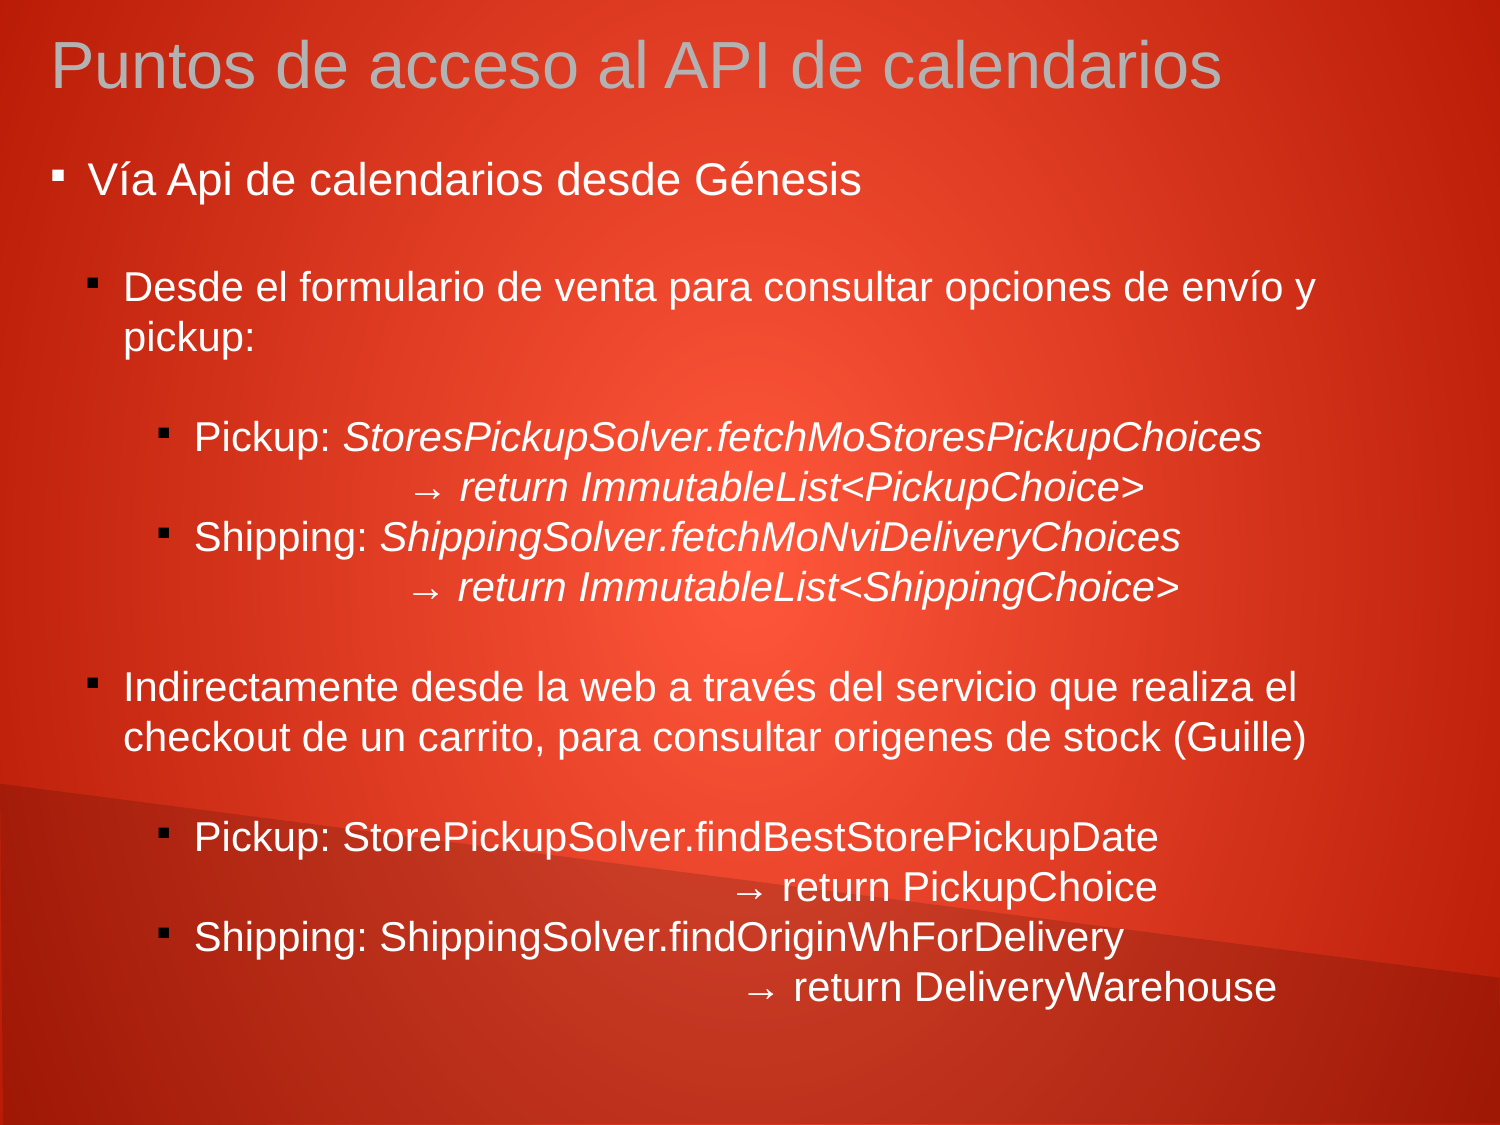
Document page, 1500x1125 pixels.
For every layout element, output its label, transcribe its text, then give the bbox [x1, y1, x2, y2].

text_box Vía Api de calendarios desde Génesis Desde el formulario de venta para consultar opciones de envío y pickup: Pickup: StoresPickupSolver.fetchMoStoresPickupChoices → return ImmutableList<PickupChoice> Shipping: ShippingSolver.fetchMoNviDeliveryChoices → return ImmutableList<ShippingChoice> Indirectamente desde la web a través del servicio que realiza el checkout de un carrito, para consultar origenes de stock (Guille) Pickup: StorePickupSolver.findBestStorePickupDate → return PickupChoice Shipping: ShippingSolver.findOriginWhForDelivery → return DeliveryWarehouse [37, 141, 1421, 992]
text_box Puntos de acceso al API de calendarios [35, 11, 1386, 112]
